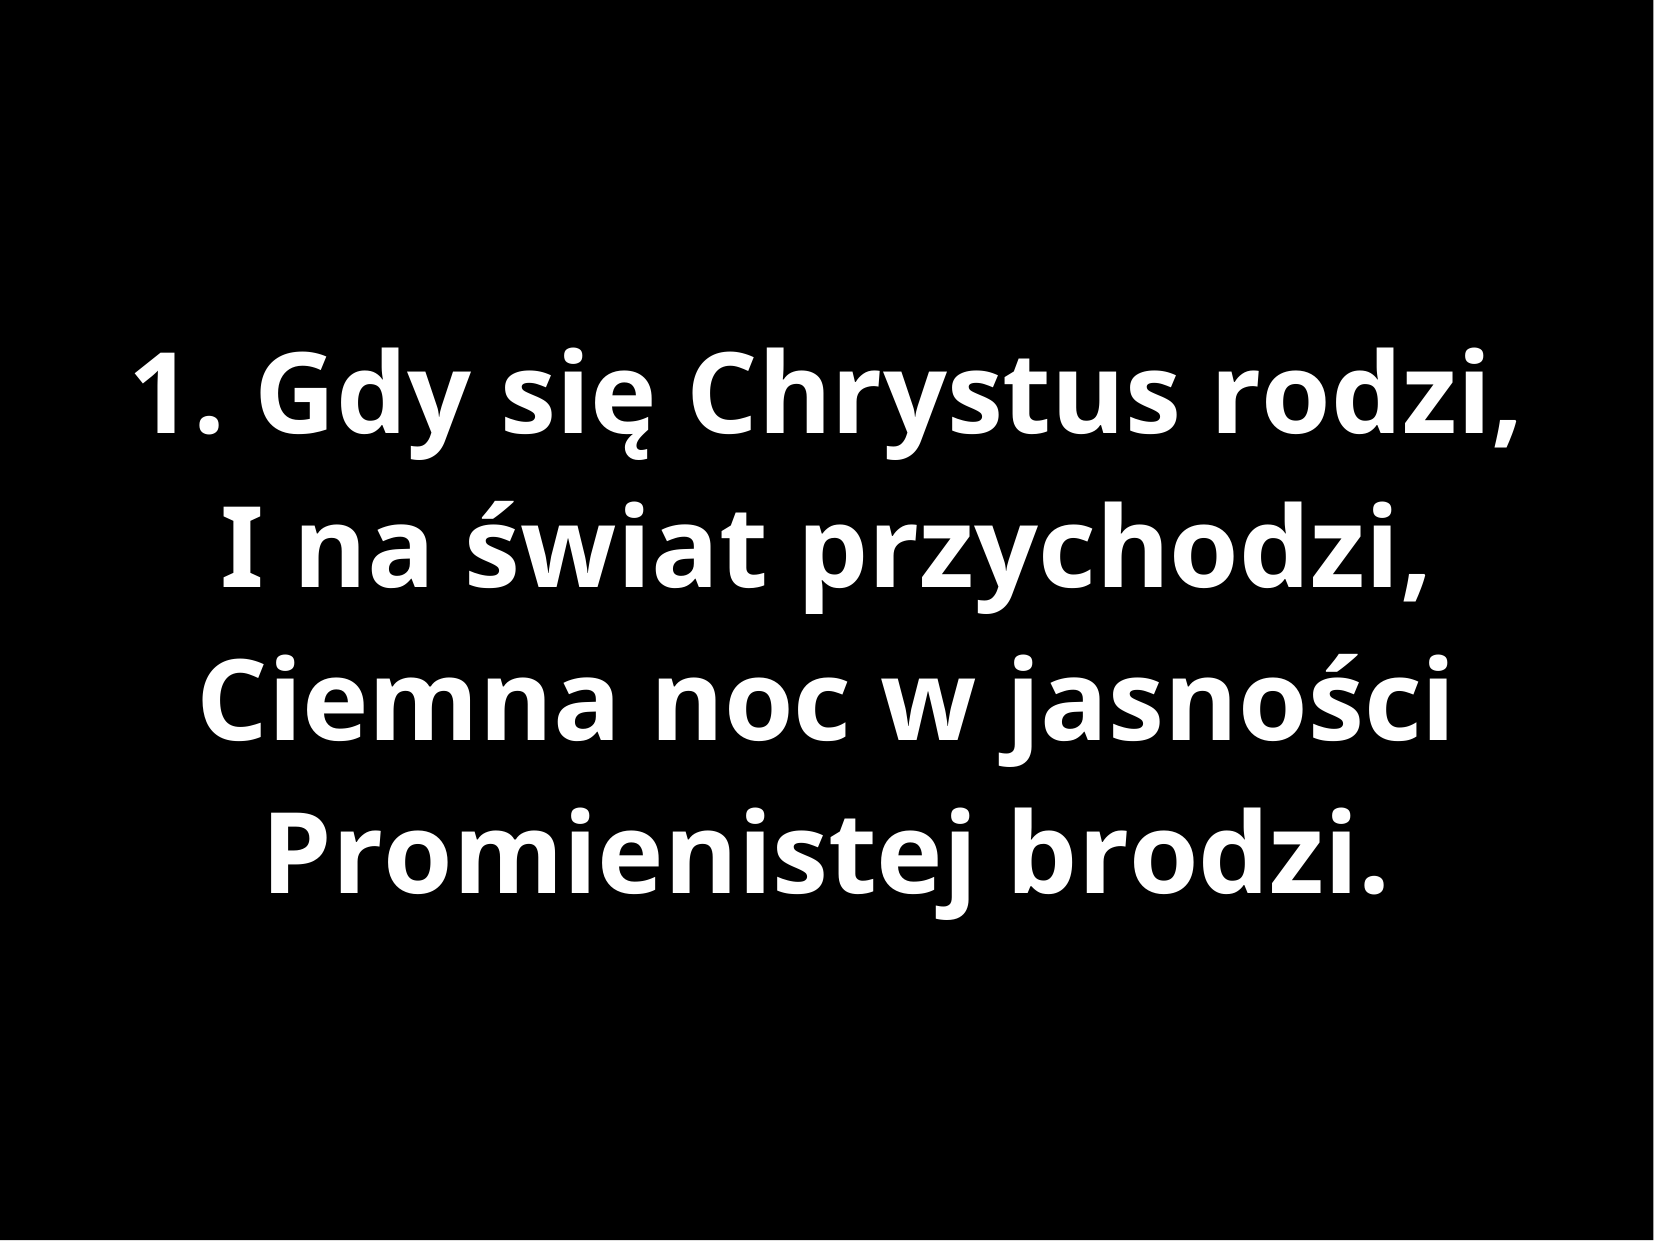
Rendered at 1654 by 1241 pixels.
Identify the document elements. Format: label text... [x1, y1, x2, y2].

title 1. Gdy się Chrystus rodzi, I na świat przychodzi, Ciemna noc w jasności Promienistej brodzi. [0, 0, 1654, 1241]
